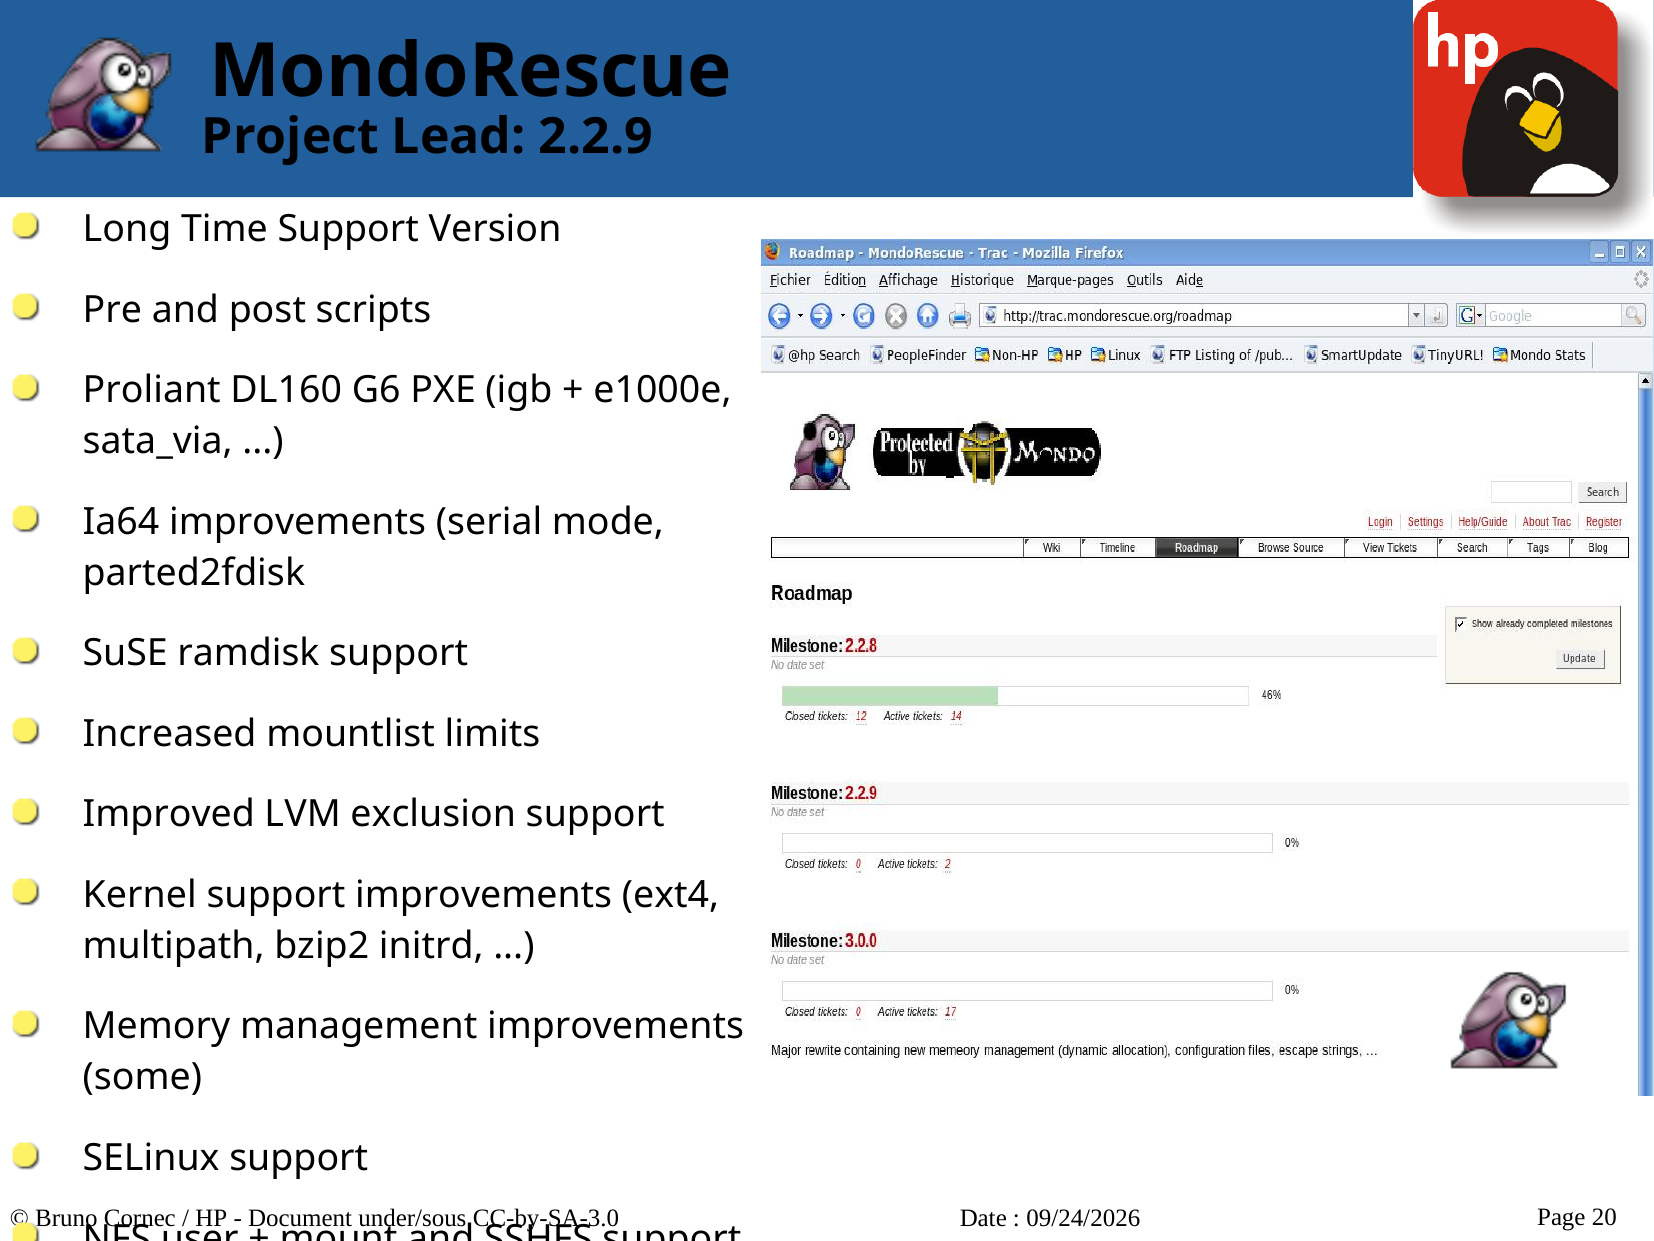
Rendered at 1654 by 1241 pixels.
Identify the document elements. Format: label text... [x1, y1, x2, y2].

picture [761, 239, 1654, 1109]
picture [0, 0, 211, 199]
title Project Lead: 2.2.9 [201, 32, 1191, 241]
list Long Time Support Version Pre and post scripts Proliant DL160 G6 PXE (igb + e1000e, sata_via, ...) Ia64 improvements (serial mode, parted2fdisk SuSE ramdisk support Increased mountlist limits Improved LVM exclusion support Kernel support improvements (ext4, multipath, bzip2 initrd, ...) Memory management improvements (some) SELinux support NFS user + mount and SSHFS support [0, 201, 762, 1197]
picture [11, 1221, 42, 1241]
picture [1413, 0, 1654, 235]
